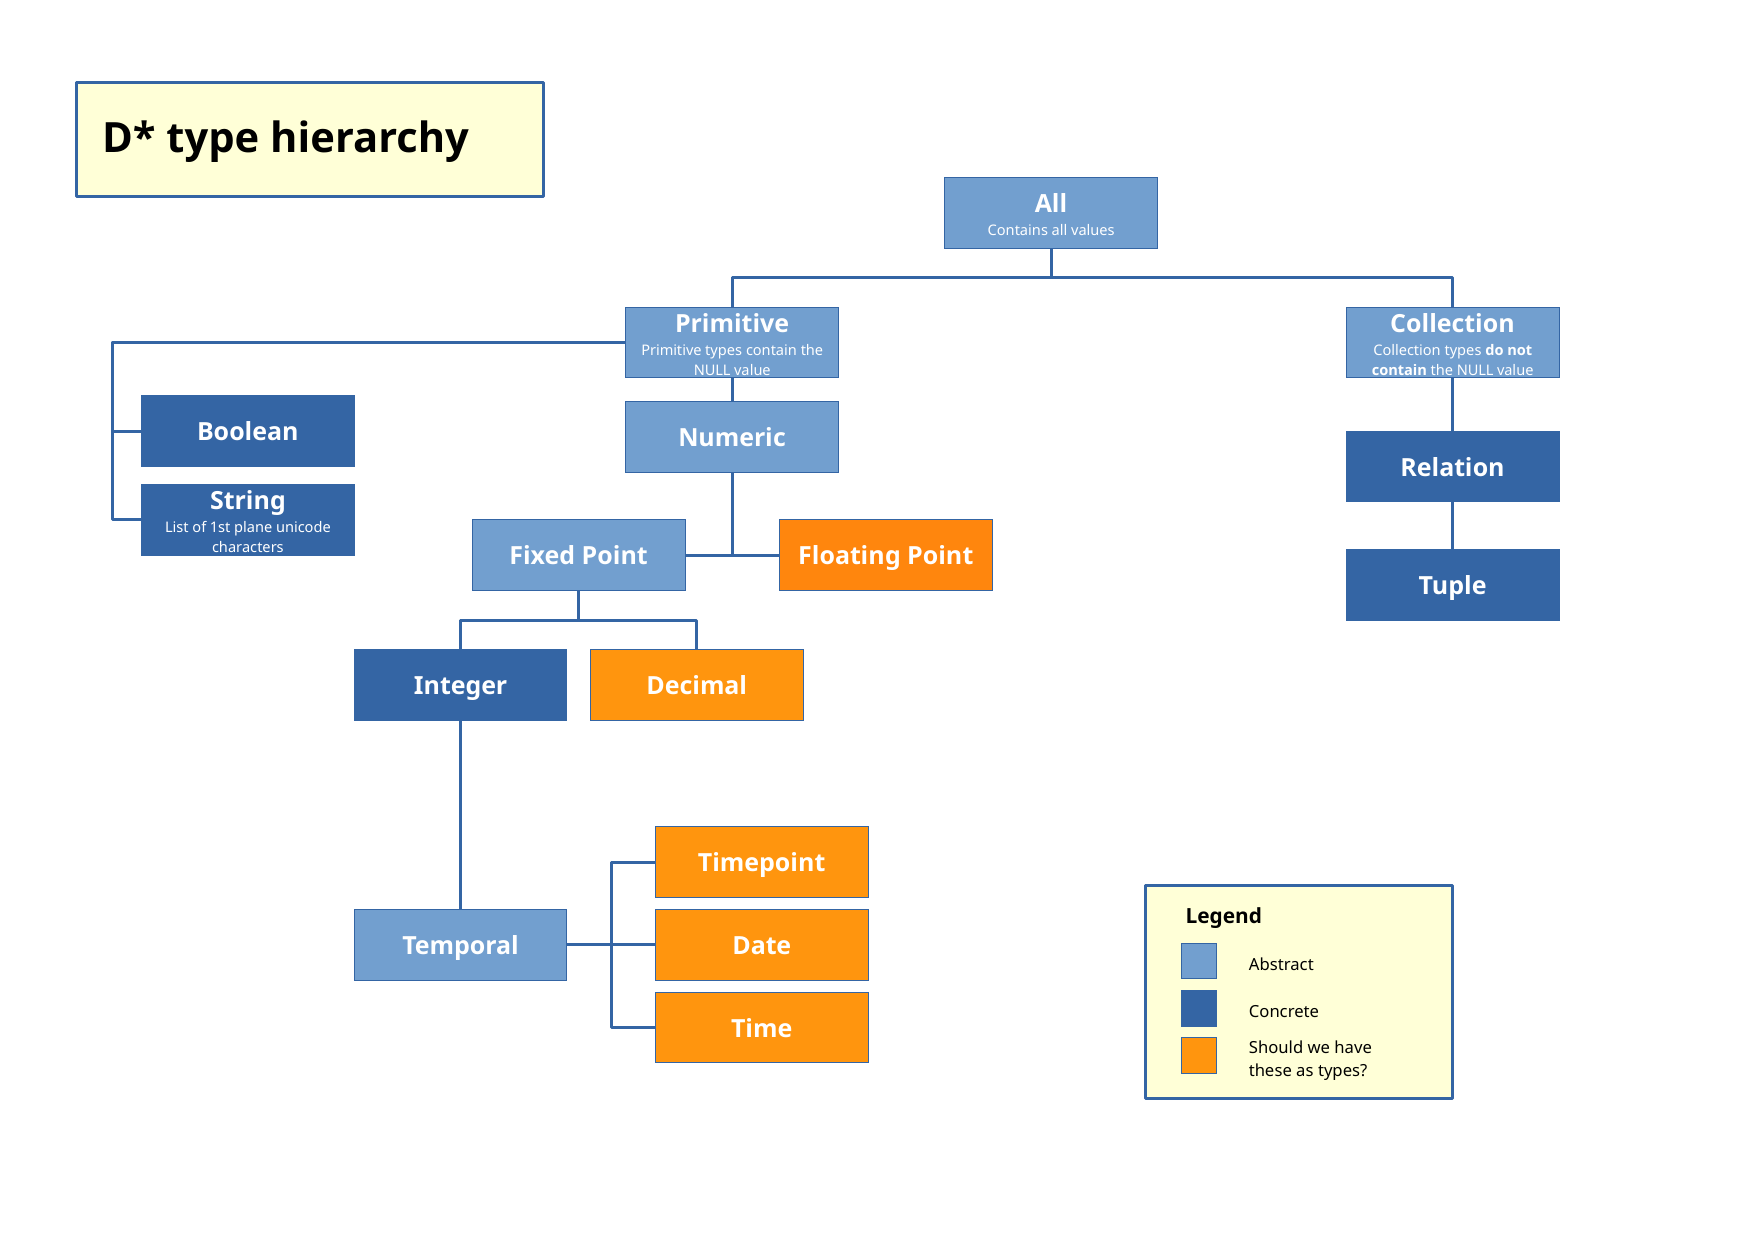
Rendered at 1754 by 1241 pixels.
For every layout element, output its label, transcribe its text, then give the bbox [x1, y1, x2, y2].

text_box Boolean [141, 395, 355, 467]
text_box Primitive Primitive types contain the NULL value [625, 307, 839, 378]
text_box Decimal [590, 649, 804, 721]
text_box Abstract [1234, 940, 1341, 987]
text_box Relation [1346, 431, 1560, 502]
text_box Concrete [1234, 987, 1341, 1034]
text_box Floating Point [779, 519, 993, 591]
text_box Integer [354, 649, 567, 721]
text_box [1145, 885, 1453, 1099]
text_box D* type hierarchy [76, 82, 544, 197]
text_box All Contains all values [944, 177, 1158, 249]
text_box Tuple [1346, 549, 1560, 621]
text_box Date [655, 909, 869, 981]
text_box Fixed Point [472, 519, 686, 591]
text_box Temporal [354, 909, 567, 981]
text_box String List of 1st plane unicode characters [141, 484, 355, 556]
text_box Should we have these as types? [1234, 1034, 1341, 1083]
text_box Time [655, 992, 869, 1063]
text_box Numeric [625, 401, 839, 473]
text_box Collection Collection types do not contain the NULL value [1346, 307, 1560, 378]
text_box Timepoint [655, 826, 869, 898]
text_box Legend [1170, 891, 1278, 939]
